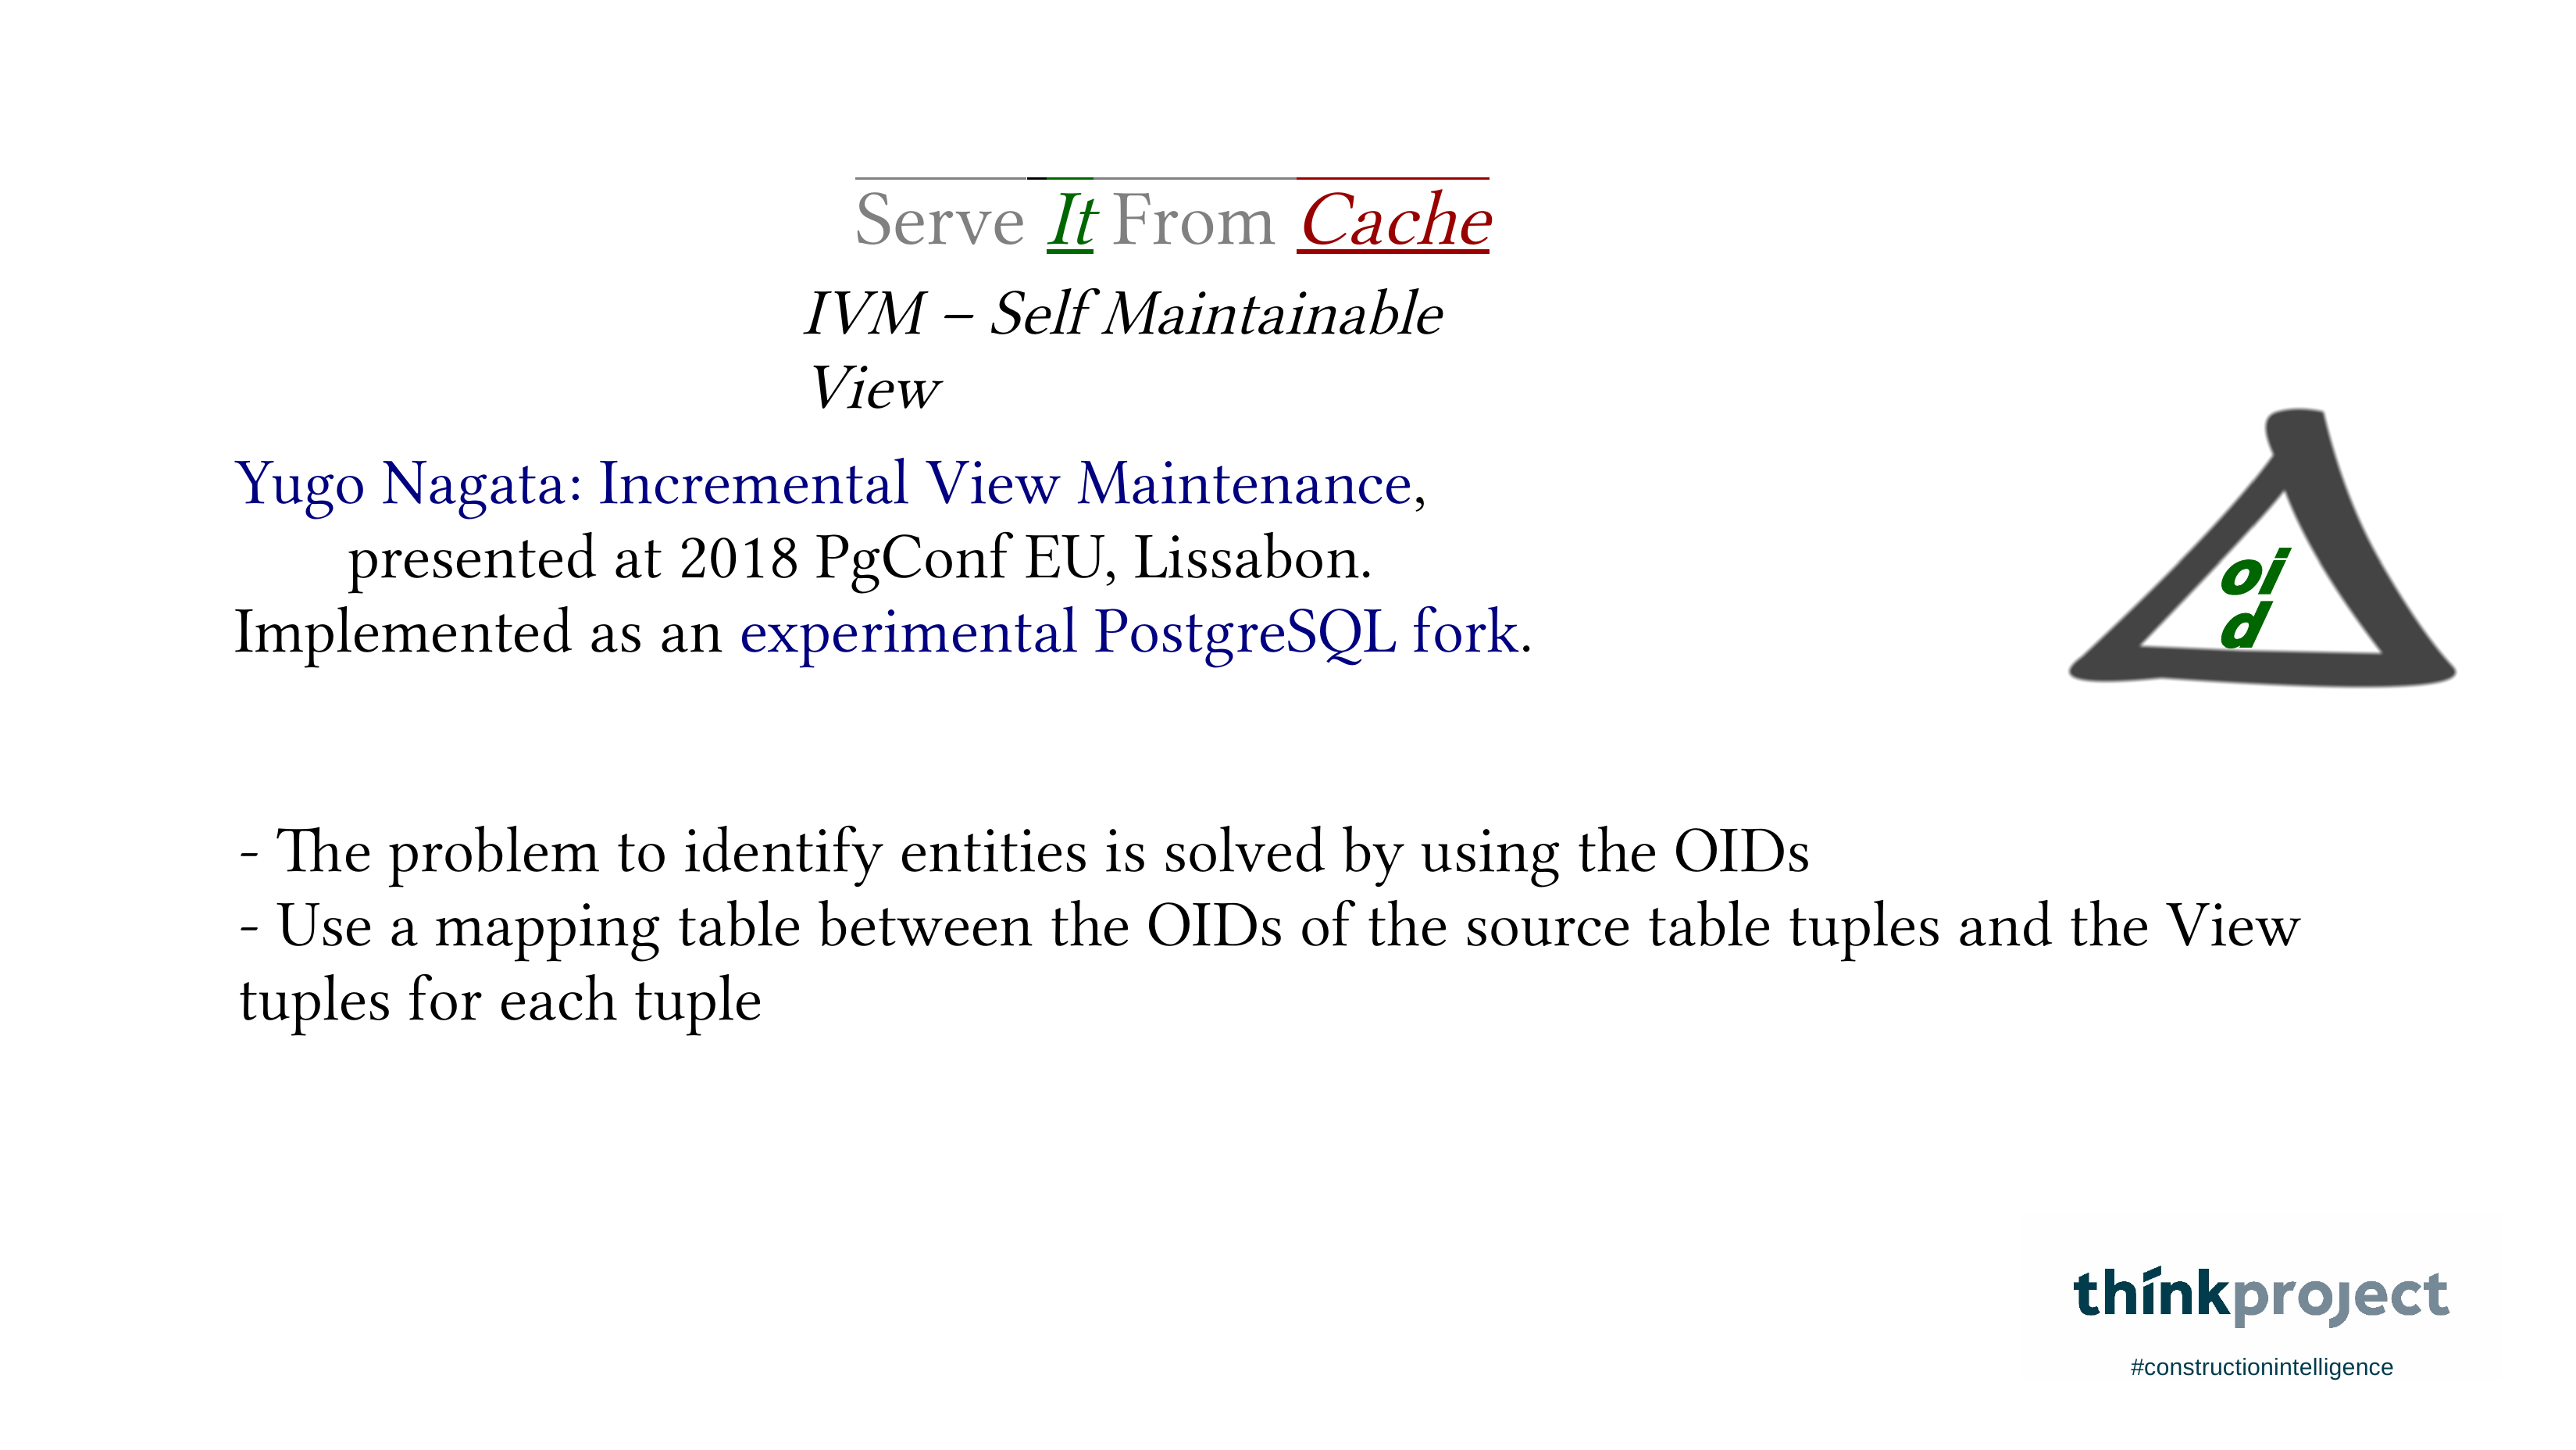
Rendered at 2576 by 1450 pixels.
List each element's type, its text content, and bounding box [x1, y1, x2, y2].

text_box IVM – Self Maintainable View [790, 270, 1572, 430]
text_box - The problem to identify entities is solved by using the OIDs - Use a mapping table between the OIDs of the source table tuples and the View tuples for each tuple [227, 807, 2391, 1117]
text_box Serve It From Cache [824, 168, 1602, 329]
text_box Yugo Nagata: Incremental View Maintenance, presented at 2018 PgConf EU, Lissabon. Implemented as an experimental PostgreSQL fork. [223, 439, 2044, 674]
text_box oid [2206, 547, 2318, 742]
picture [2044, 386, 2461, 738]
picture [2332, 1364, 2338, 1373]
picture [2021, 1212, 2502, 1380]
